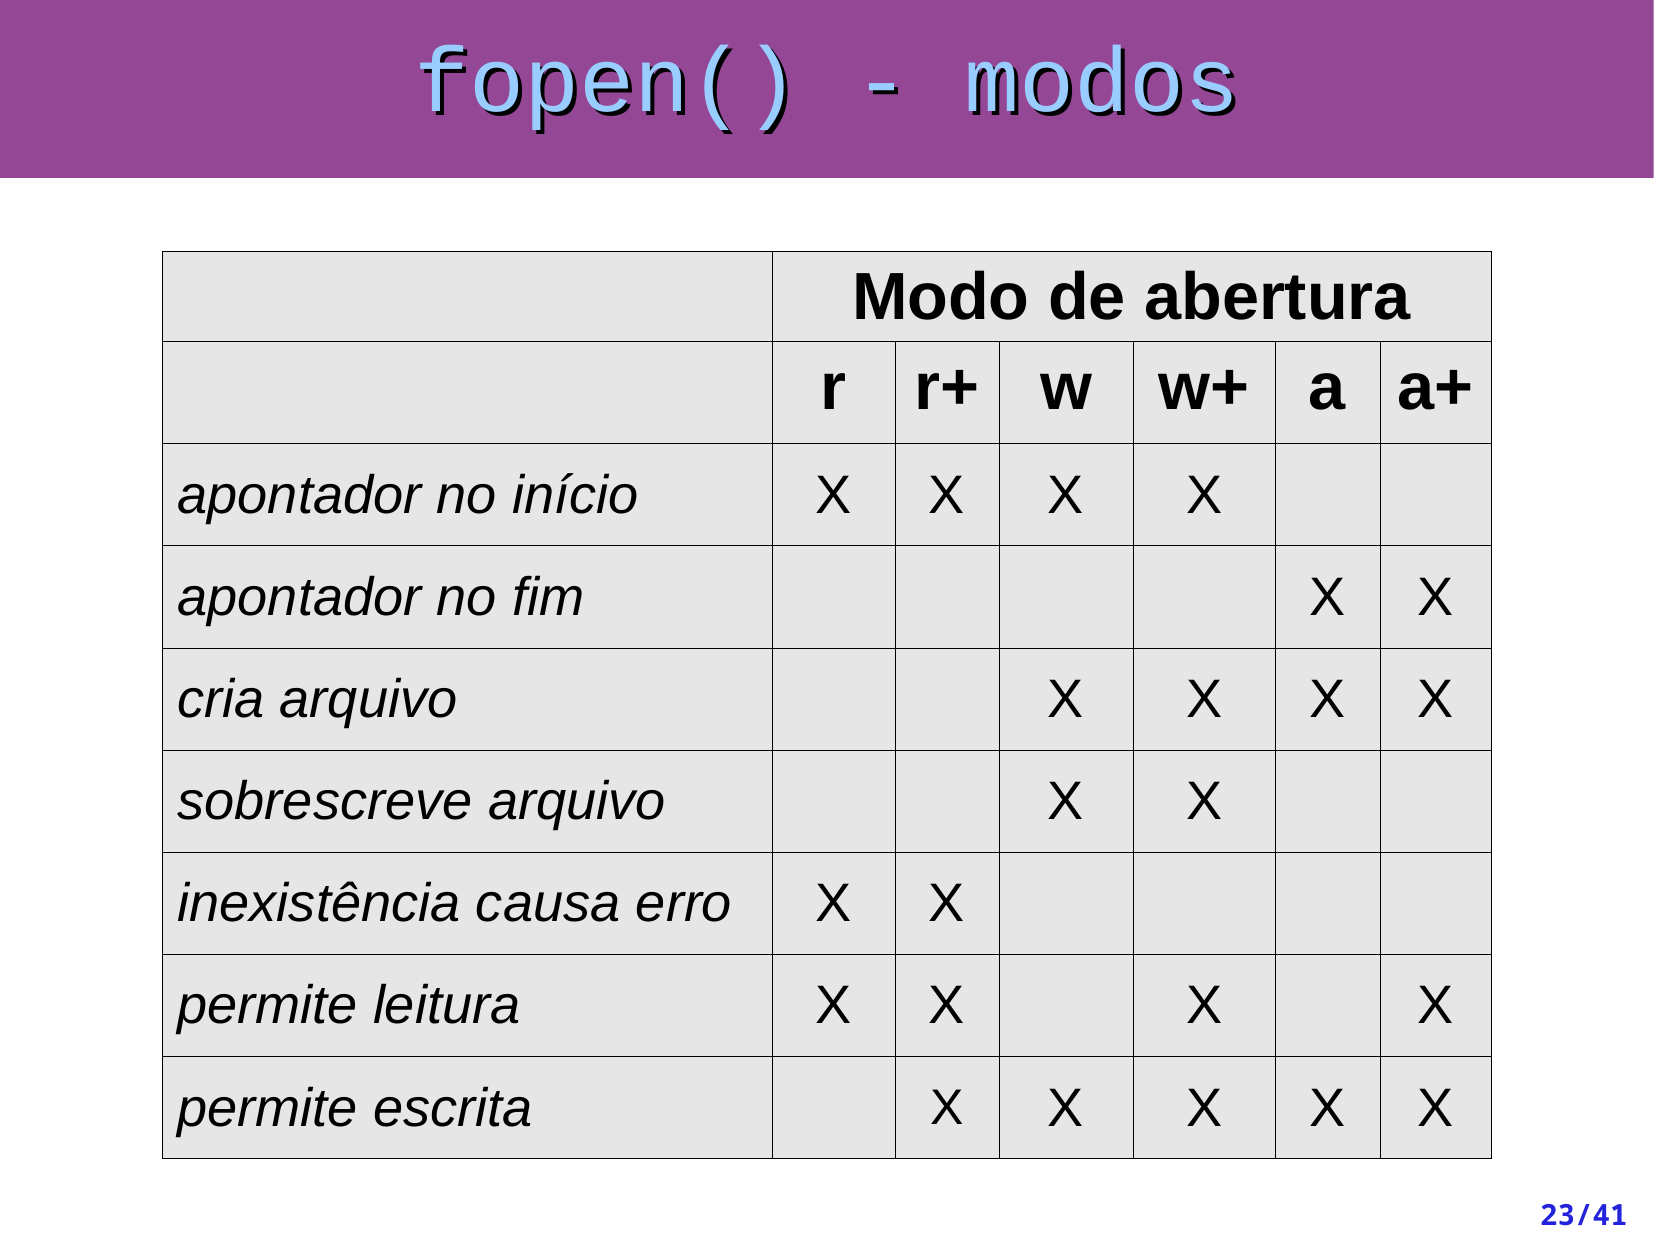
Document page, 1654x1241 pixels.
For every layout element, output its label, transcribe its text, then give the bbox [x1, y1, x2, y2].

table_cell [1276, 751, 1380, 852]
table_cell X [1000, 649, 1133, 750]
table_cell w+ [1134, 342, 1275, 443]
table_cell sobrescreve arquivo [163, 751, 772, 852]
table_cell inexistência causa erro [163, 853, 772, 954]
table_cell [1381, 751, 1491, 852]
table_cell [1276, 444, 1380, 545]
table_cell a [1276, 342, 1380, 443]
table_cell r [773, 342, 895, 443]
table_cell X [1381, 1057, 1491, 1158]
table_cell [896, 546, 999, 648]
table_cell X [1134, 444, 1275, 545]
table_cell X [1134, 649, 1275, 750]
table_cell X [1276, 649, 1380, 750]
table_cell [1000, 546, 1133, 648]
table_cell r+ [896, 342, 999, 443]
table_cell X [896, 853, 999, 954]
table_cell X [1381, 649, 1491, 750]
table_cell X [1276, 546, 1380, 648]
table_cell X [1000, 1057, 1133, 1158]
table_cell [1381, 853, 1491, 954]
table_cell [1134, 853, 1275, 954]
table_cell X [1134, 955, 1275, 1056]
table_cell [896, 649, 999, 750]
table_cell X [896, 444, 999, 545]
table_cell [1000, 955, 1133, 1056]
table_cell X [773, 955, 895, 1056]
table_cell X [896, 955, 999, 1056]
table_cell X [1134, 1057, 1275, 1158]
table_cell a+ [1381, 342, 1491, 443]
table_header [163, 252, 772, 341]
table_cell [1134, 546, 1275, 648]
table_cell apontador no início [163, 444, 772, 545]
table_cell [1276, 955, 1380, 1056]
table_cell X [1276, 1057, 1380, 1158]
table_cell X [773, 853, 895, 954]
table_cell X [773, 444, 895, 545]
table_cell X [1381, 955, 1491, 1056]
table_cell apontador no fim [163, 546, 772, 648]
table_cell [1381, 444, 1491, 545]
table_cell [773, 649, 895, 750]
title fopen() - modos [82, 0, 1571, 176]
table_cell [773, 1057, 895, 1158]
table_cell [1276, 853, 1380, 954]
table_cell [1000, 853, 1133, 954]
table_cell X [896, 1057, 999, 1158]
table_cell permite escrita [163, 1057, 772, 1158]
table_cell X [1134, 751, 1275, 852]
table_cell w [1000, 342, 1133, 443]
table_cell [163, 342, 772, 443]
table_cell [773, 546, 895, 648]
table_cell X [1000, 444, 1133, 545]
table_cell permite leitura [163, 955, 772, 1056]
table_cell [896, 751, 999, 852]
table_header Modo de abertura [773, 252, 1491, 341]
table_cell X [1381, 546, 1491, 648]
table_cell cria arquivo [163, 649, 772, 750]
table_cell X [1000, 751, 1133, 852]
table_cell [773, 751, 895, 852]
